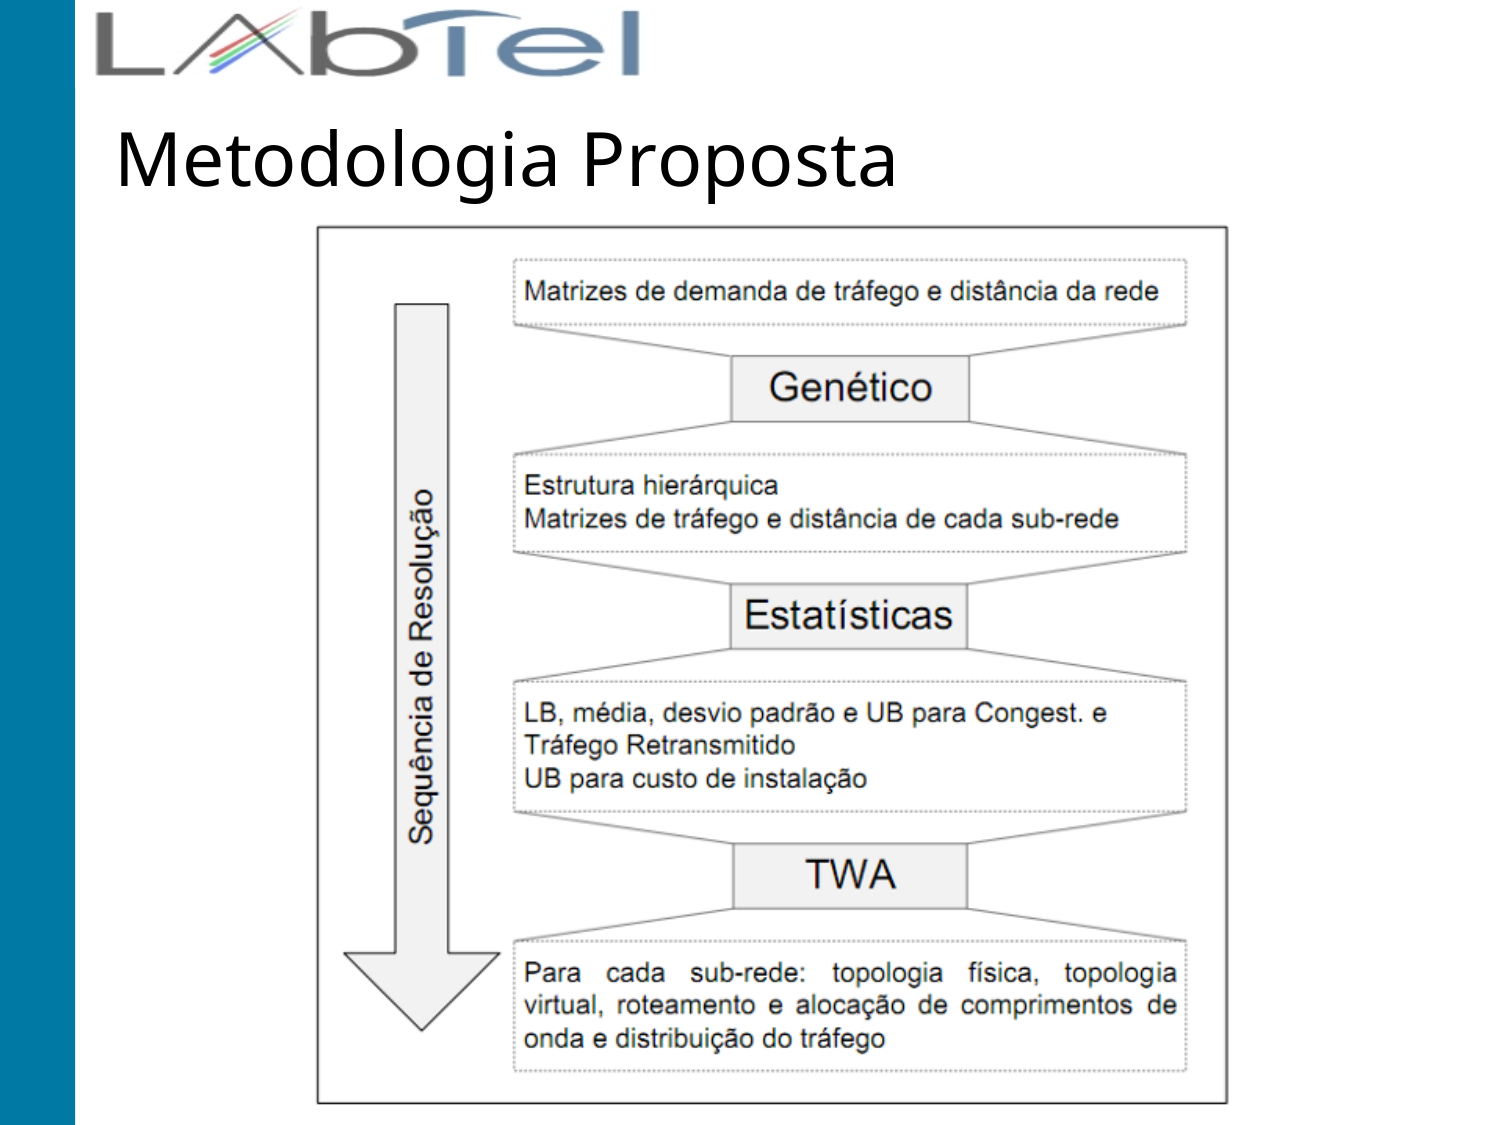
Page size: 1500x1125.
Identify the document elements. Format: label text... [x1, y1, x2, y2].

text_box Metodologia Proposta [99, 104, 1463, 209]
picture [76, 0, 676, 88]
picture [311, 219, 1235, 1117]
